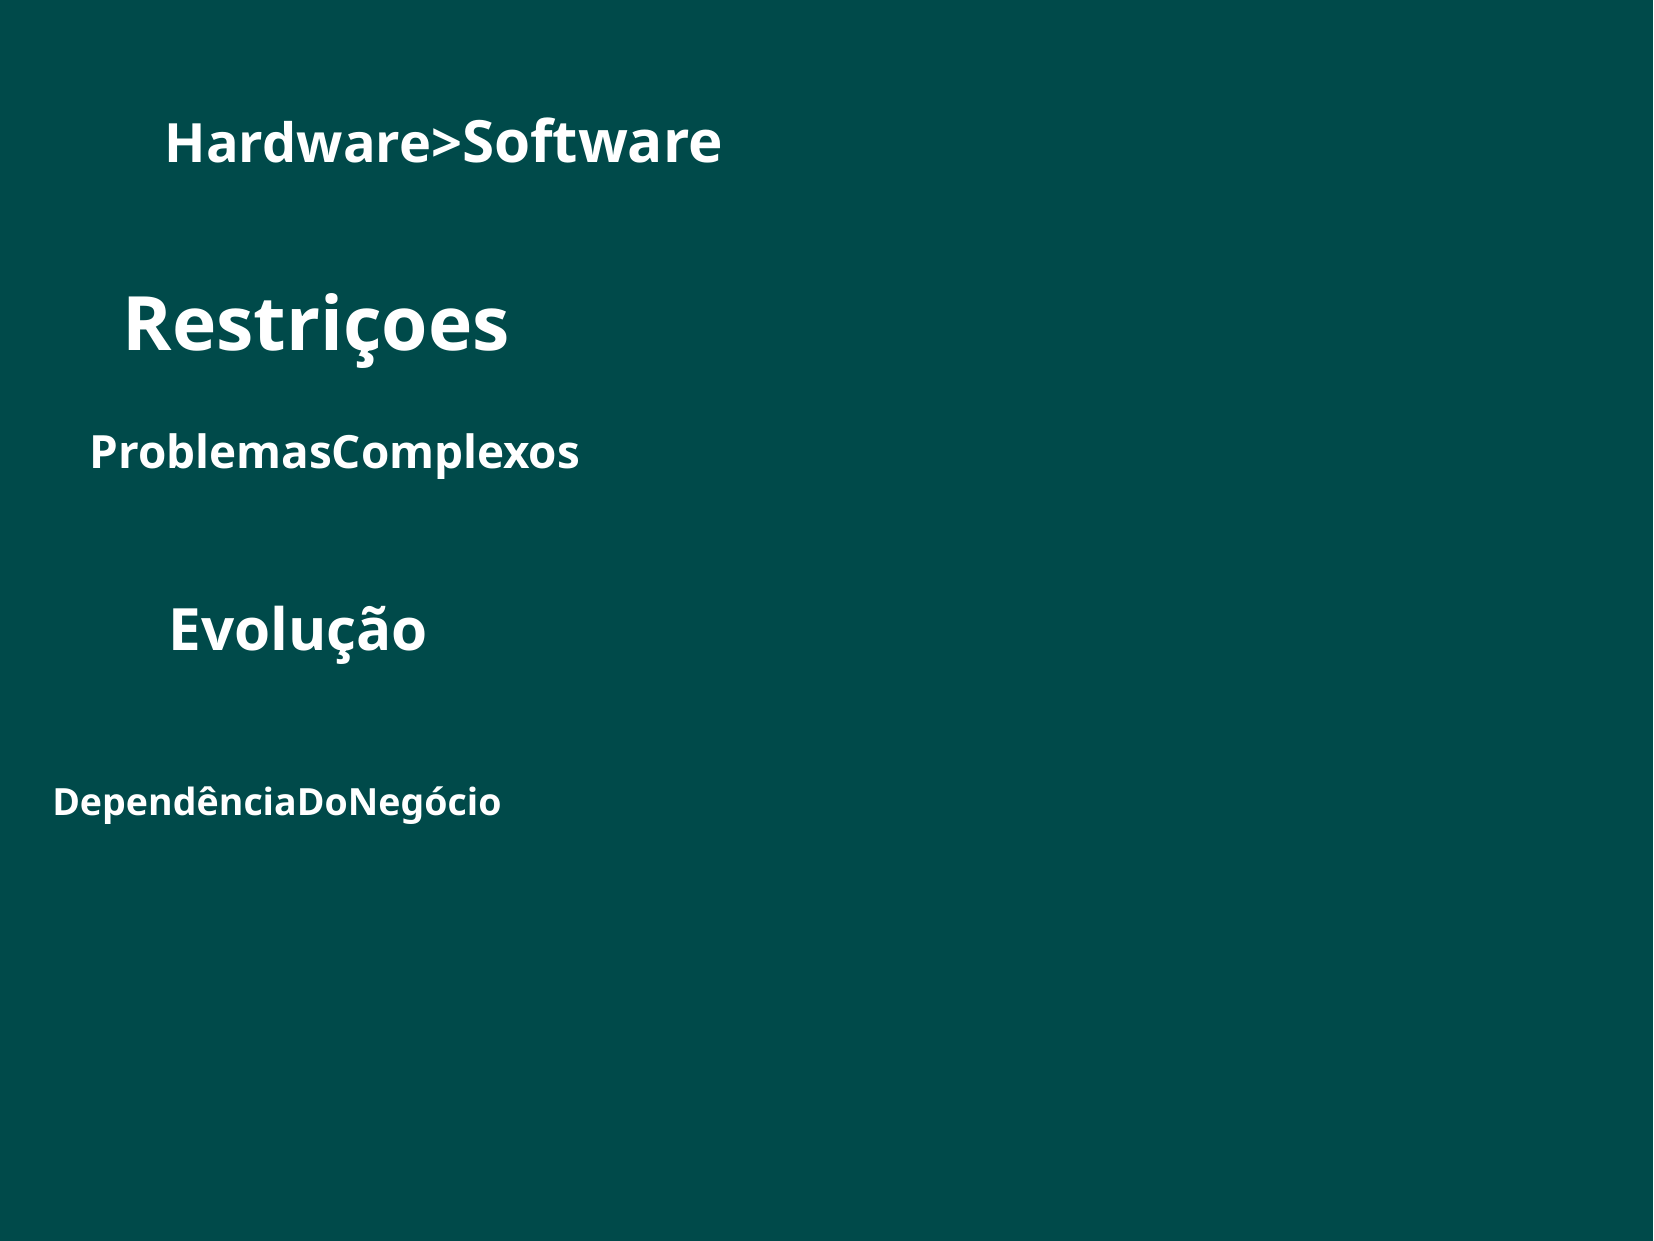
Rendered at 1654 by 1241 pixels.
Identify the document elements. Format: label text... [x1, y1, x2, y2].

text_box DependênciaDoNegócio [37, 768, 499, 826]
text_box Hardware>Software [150, 93, 717, 174]
text_box ProblemasComplexos [75, 412, 577, 479]
text_box Evolução [154, 580, 451, 661]
text_box Restriçoes [108, 262, 526, 362]
